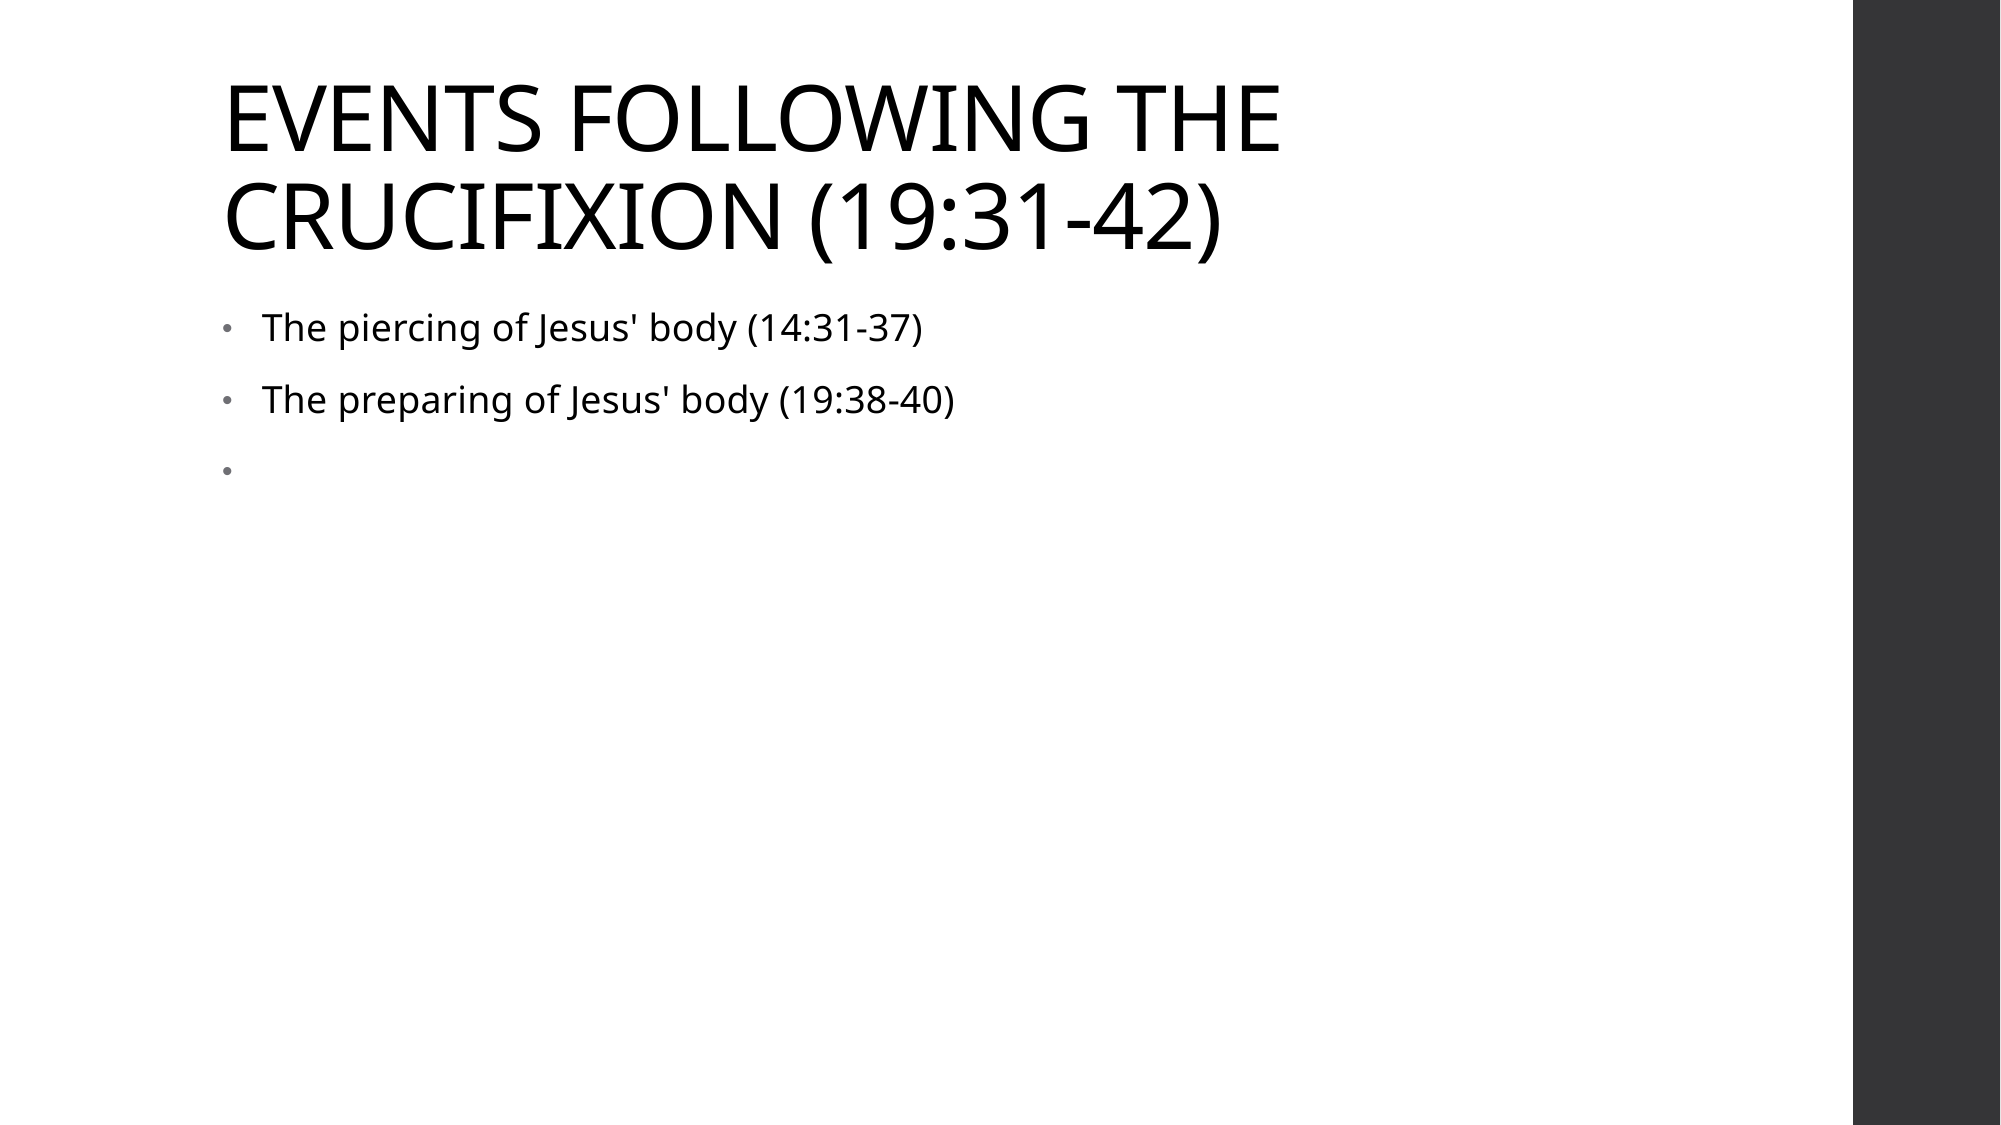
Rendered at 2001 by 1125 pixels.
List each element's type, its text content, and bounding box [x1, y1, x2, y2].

list The piercing of Jesus' body (14:31-37) The preparing of Jesus' body (19:38-40) [206, 299, 1617, 1014]
title EVENTS FOLLOWING THE CRUCIFIXION (19:31-42) [206, 60, 1797, 278]
